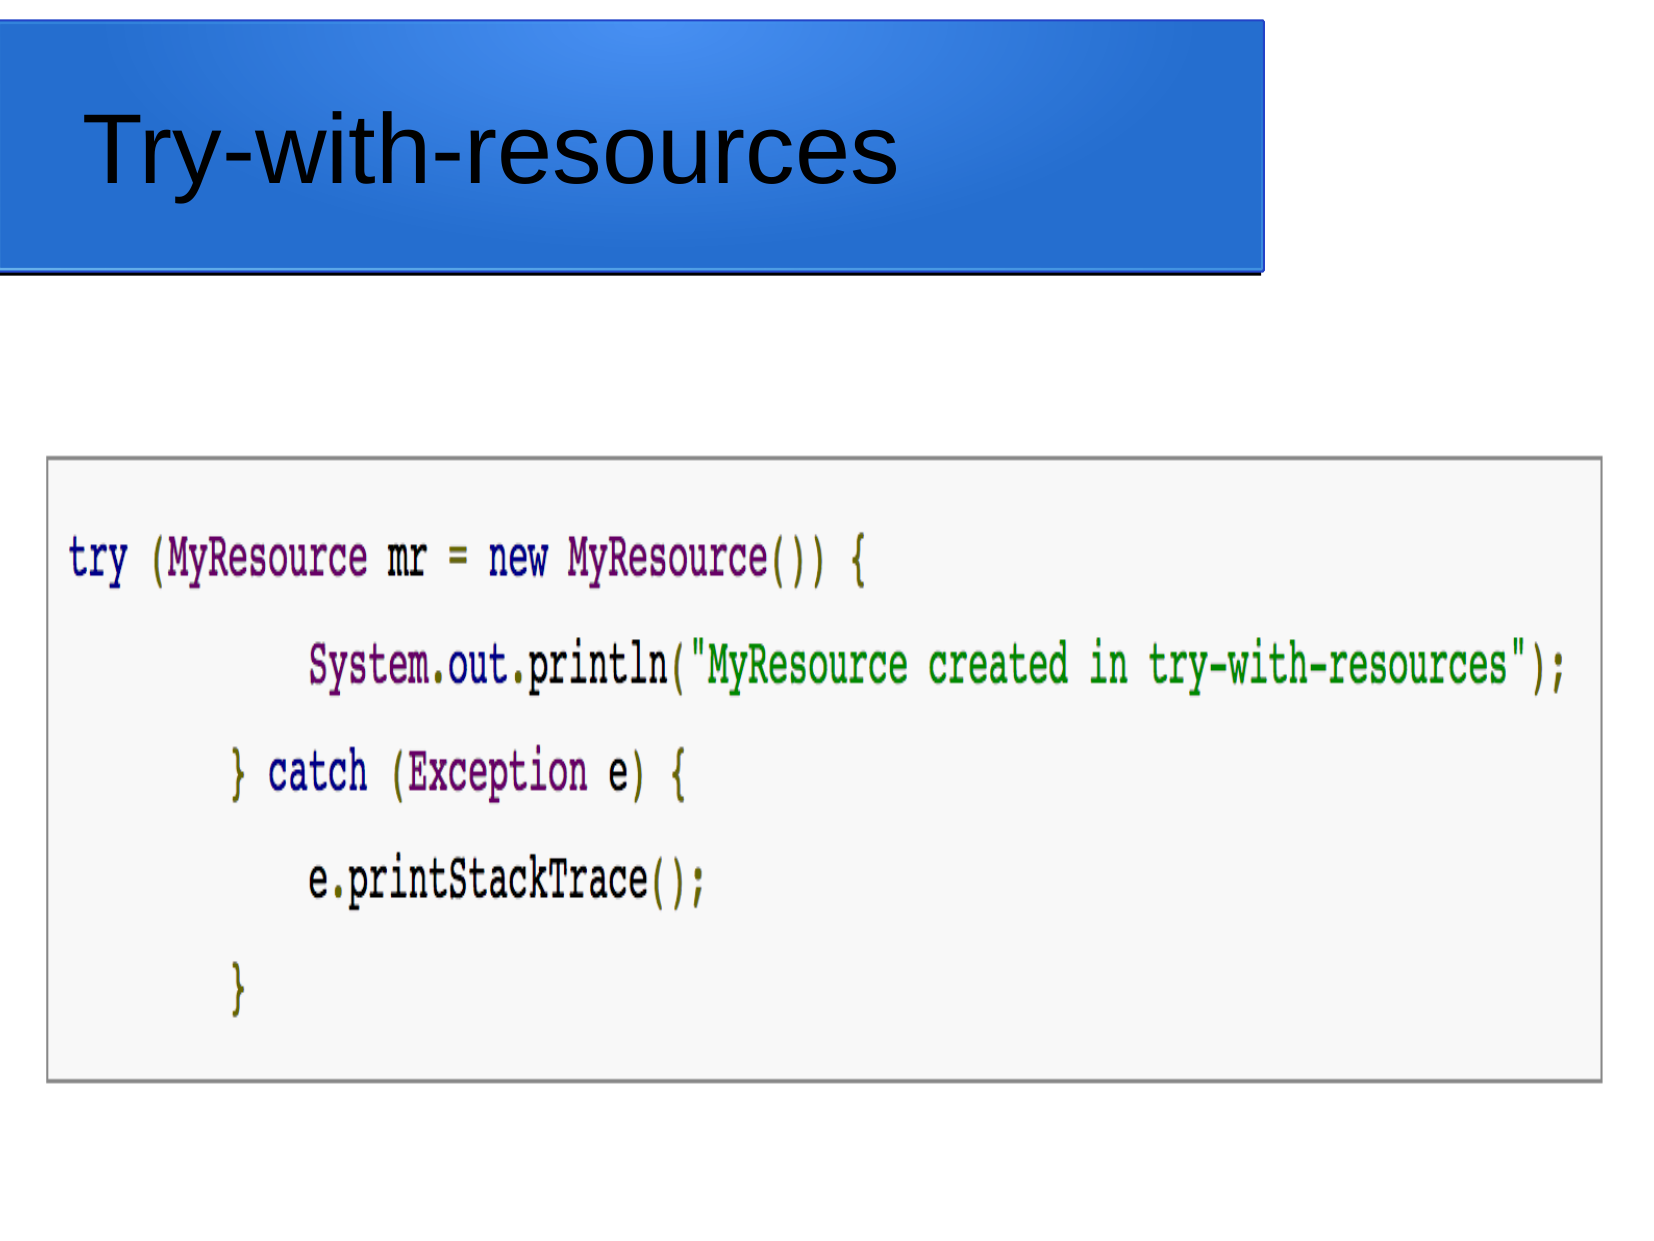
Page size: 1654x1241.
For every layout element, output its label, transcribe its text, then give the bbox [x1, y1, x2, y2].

picture [15, 374, 1638, 1126]
title Try-with-resources [82, 38, 1235, 261]
